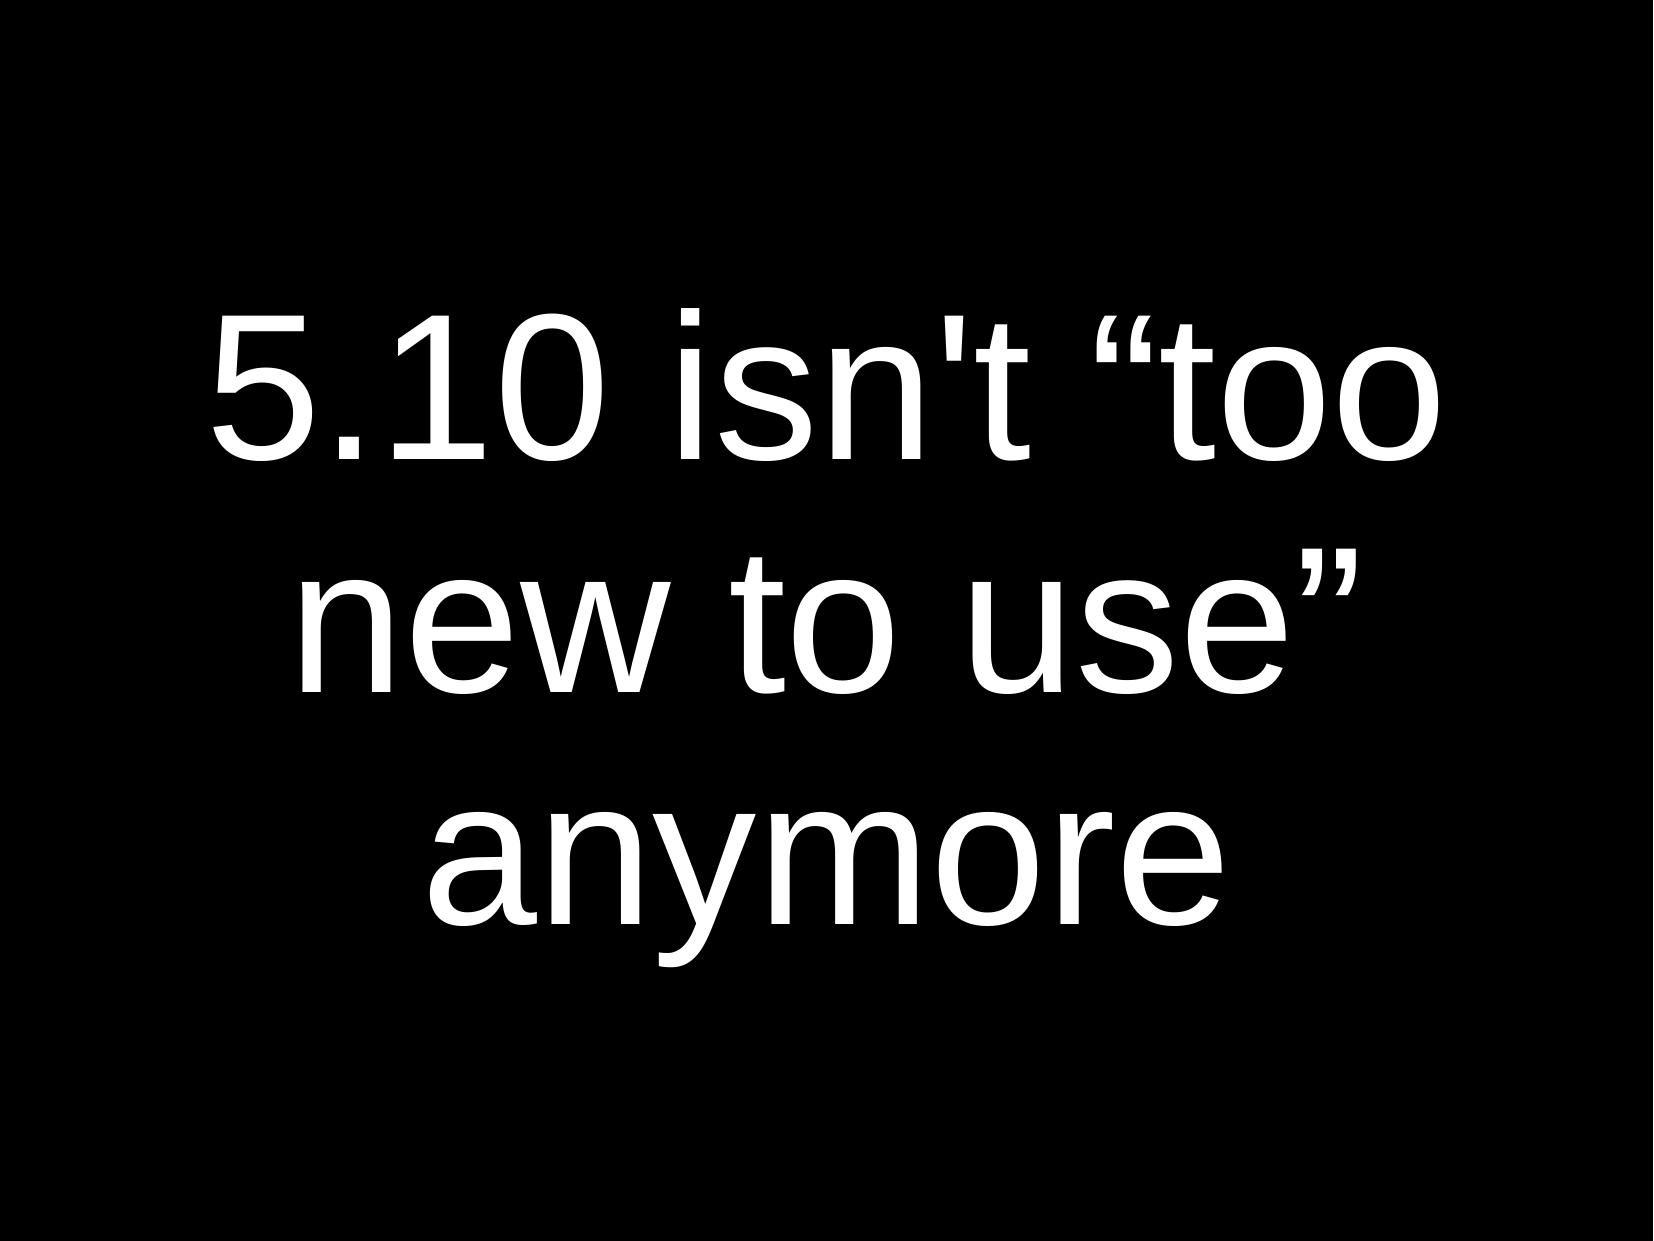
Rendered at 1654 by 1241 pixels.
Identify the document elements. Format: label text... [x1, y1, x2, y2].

title 5.10 isn't “too new to use” anymore [82, 101, 1571, 1140]
